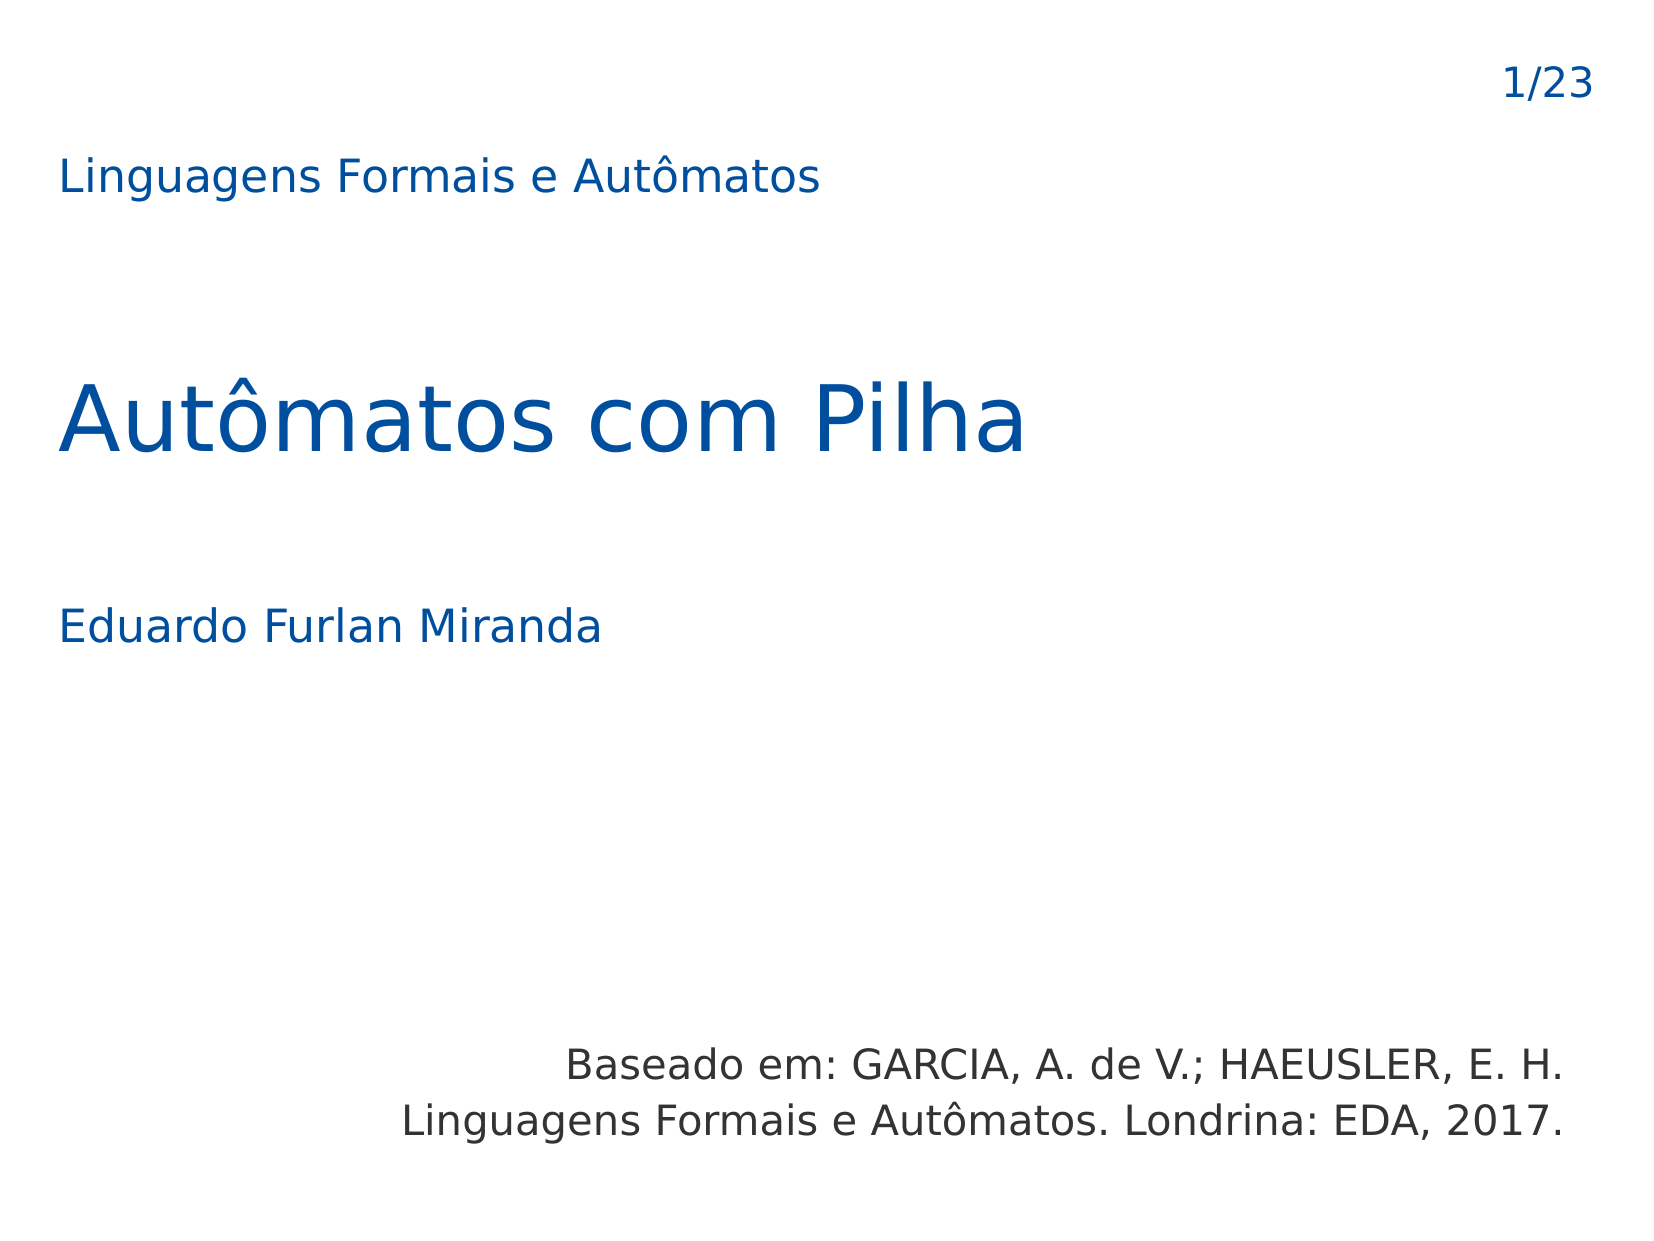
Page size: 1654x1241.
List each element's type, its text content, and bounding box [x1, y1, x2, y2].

list Baseado em: GARCIA, A. de V.; HAEUSLER, E. H. Linguagens Formais e Autômatos. Londrina: EDA, 2017. [366, 1033, 1565, 1211]
list Linguagens Formais e Autômatos Autômatos com Pilha Eduardo Furlan Miranda [59, 141, 1625, 1211]
